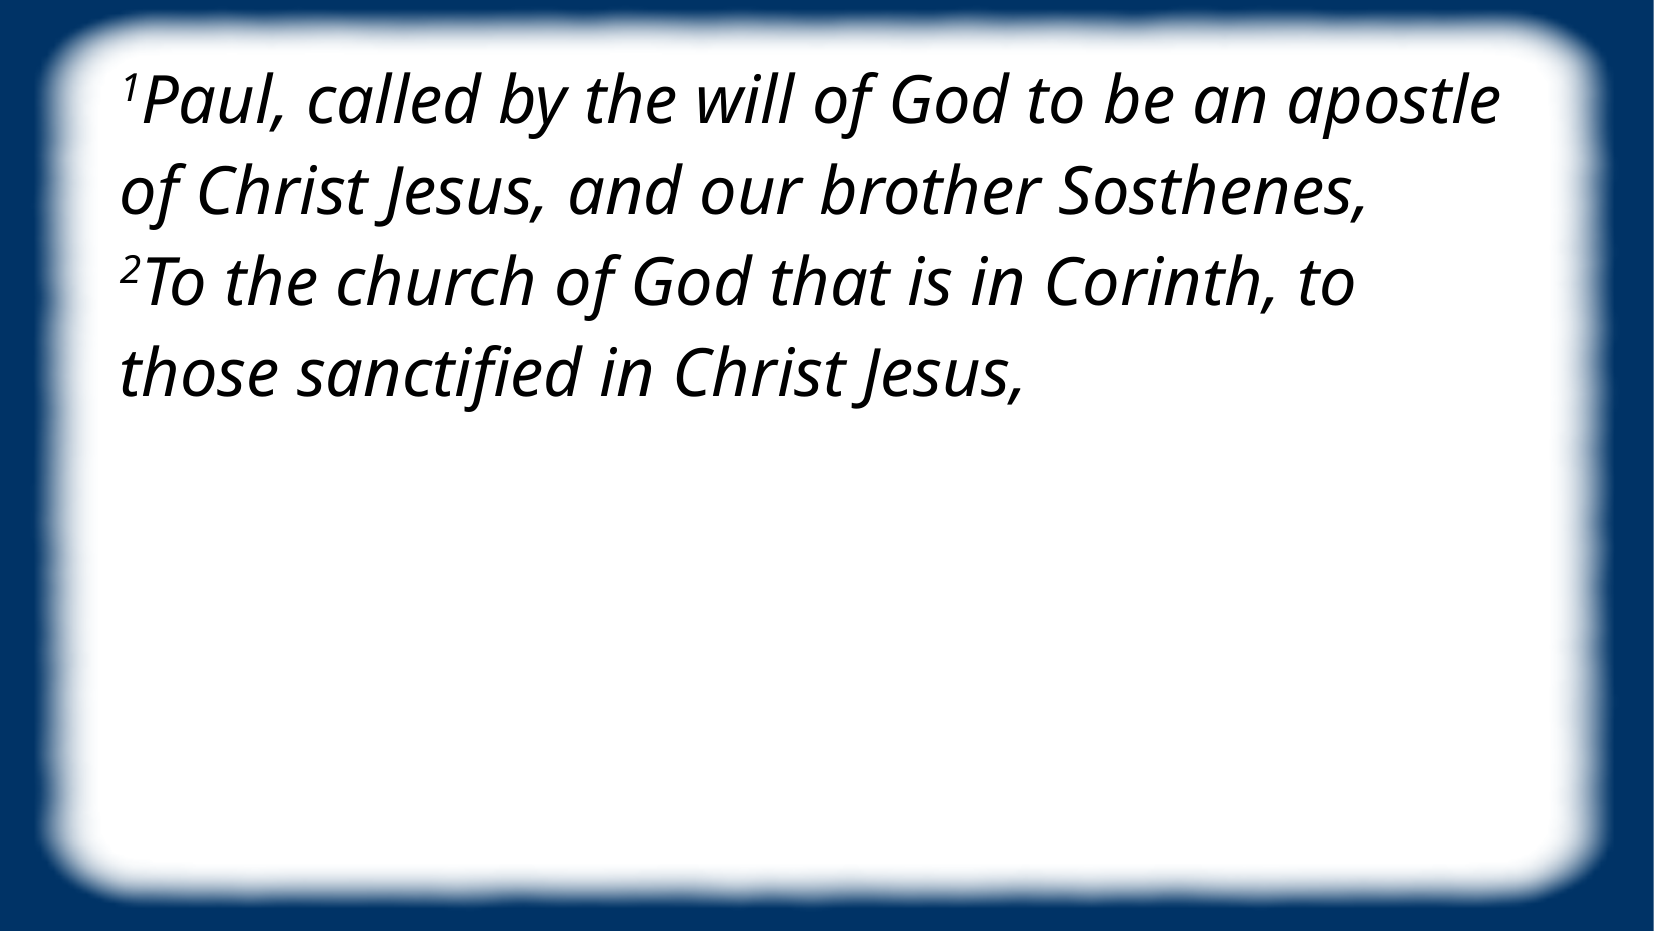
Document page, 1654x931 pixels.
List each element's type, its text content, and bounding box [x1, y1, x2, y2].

text_box 1Paul, called by the will of God to be an apostle of Christ Jesus, and our brother Sosthenes, 2To the church of God that is in Corinth, to those sanctified in Christ Jesus, [105, 45, 1546, 415]
picture [0, 0, 1654, 931]
